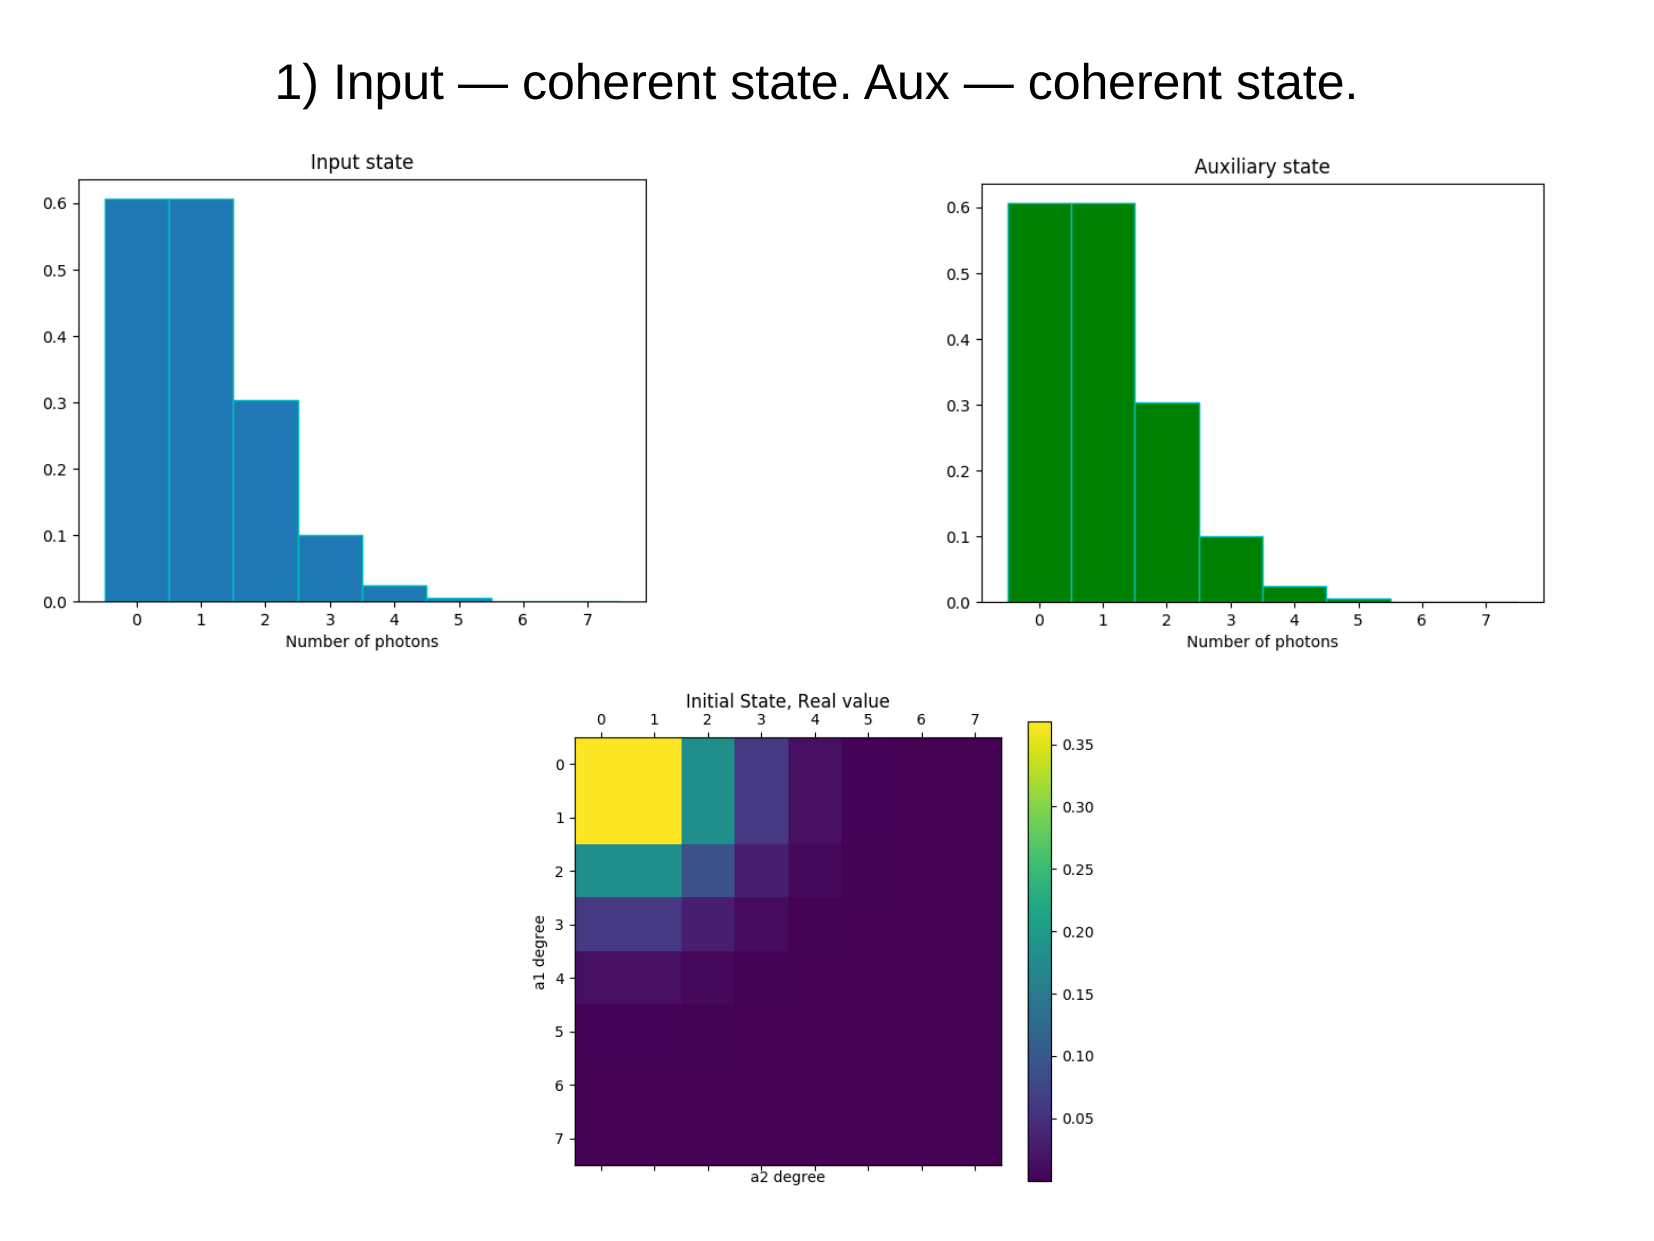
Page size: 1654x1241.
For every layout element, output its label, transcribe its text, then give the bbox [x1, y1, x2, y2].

picture [519, 685, 1111, 1193]
picture [932, 141, 1548, 662]
picture [29, 137, 650, 662]
text_box 1) Input — coherent state. Aux — coherent state. [259, 47, 1418, 119]
